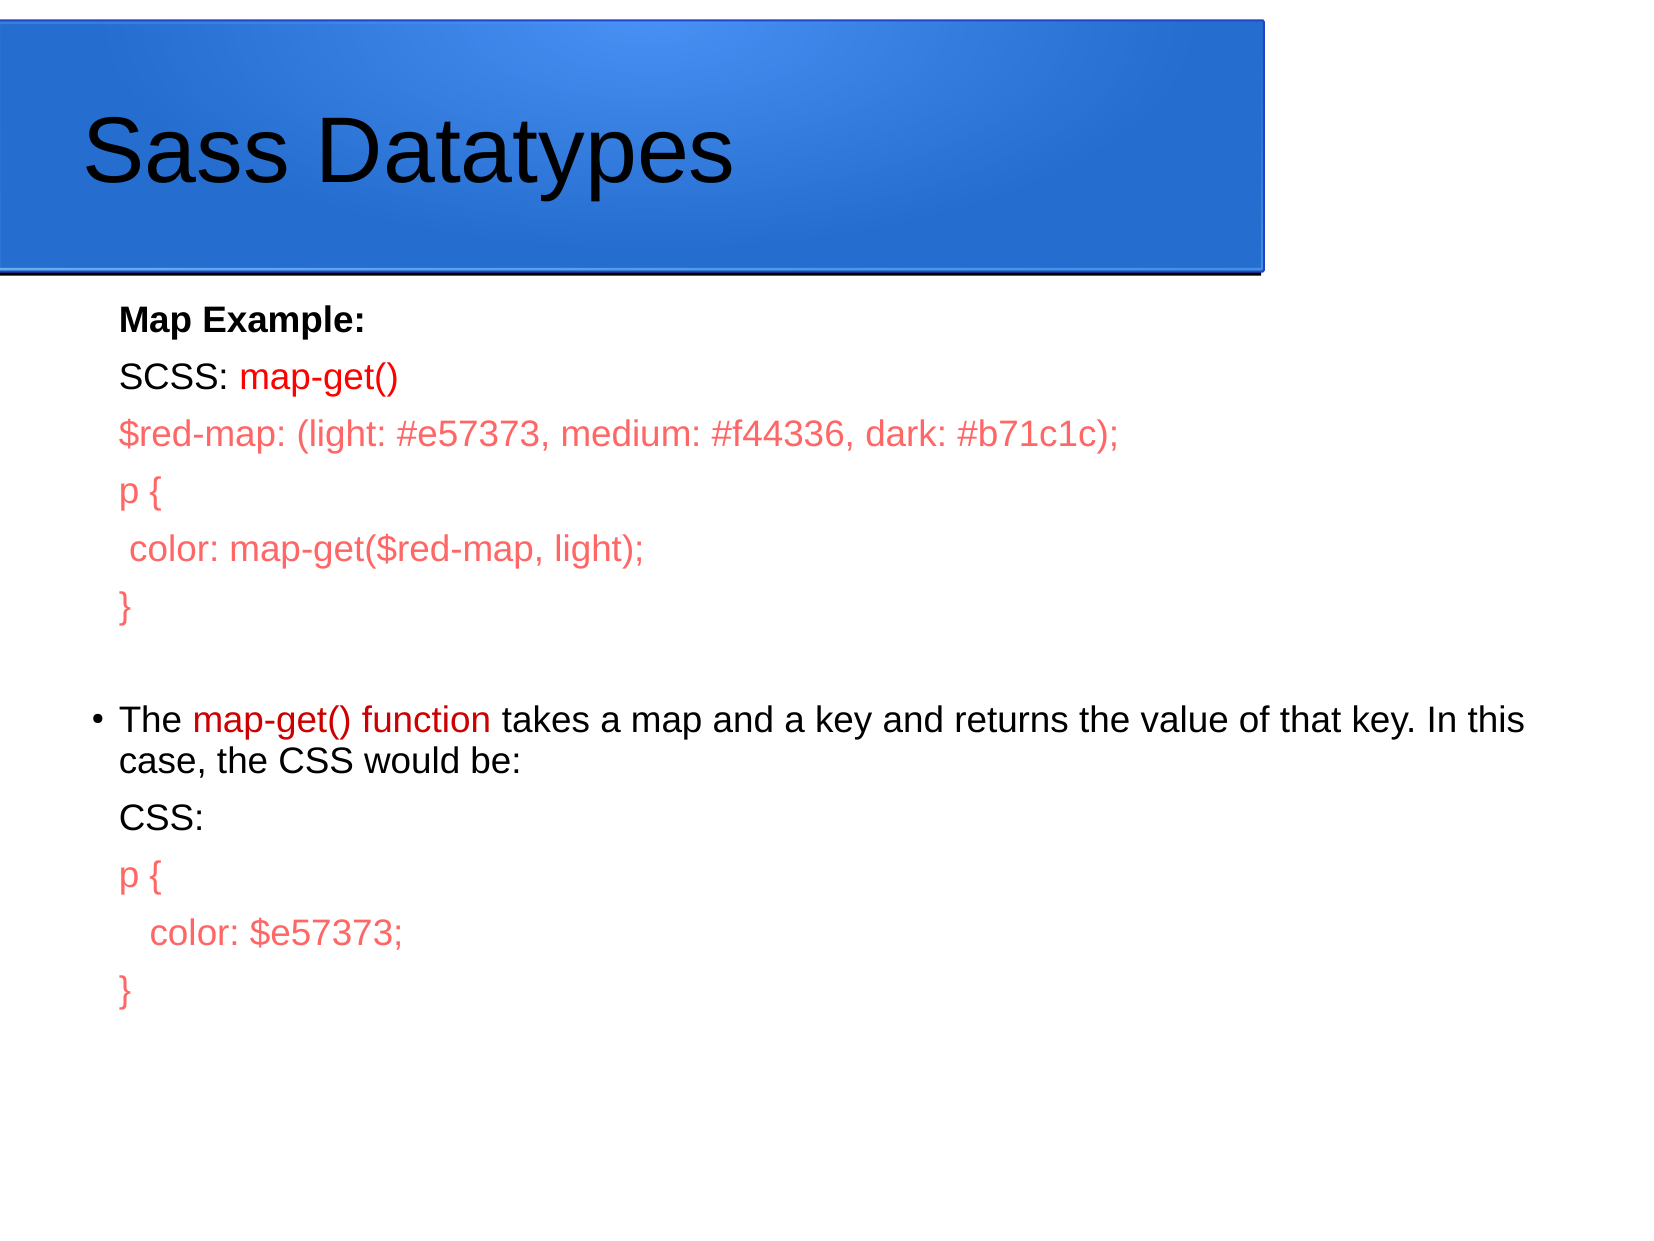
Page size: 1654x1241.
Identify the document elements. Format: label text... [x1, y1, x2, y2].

list Map Example: SCSS: map-get() $red-map: (light: #e57373, medium: #f44336, dark: #b71c1c); p { color: map-get($red-map, light); } The map-get() function takes a map and a key and returns the value of that key. In this case, the CSS would be: CSS: p { color: $e57373; } [82, 299, 1571, 1019]
title Sass Datatypes [82, 47, 1235, 252]
